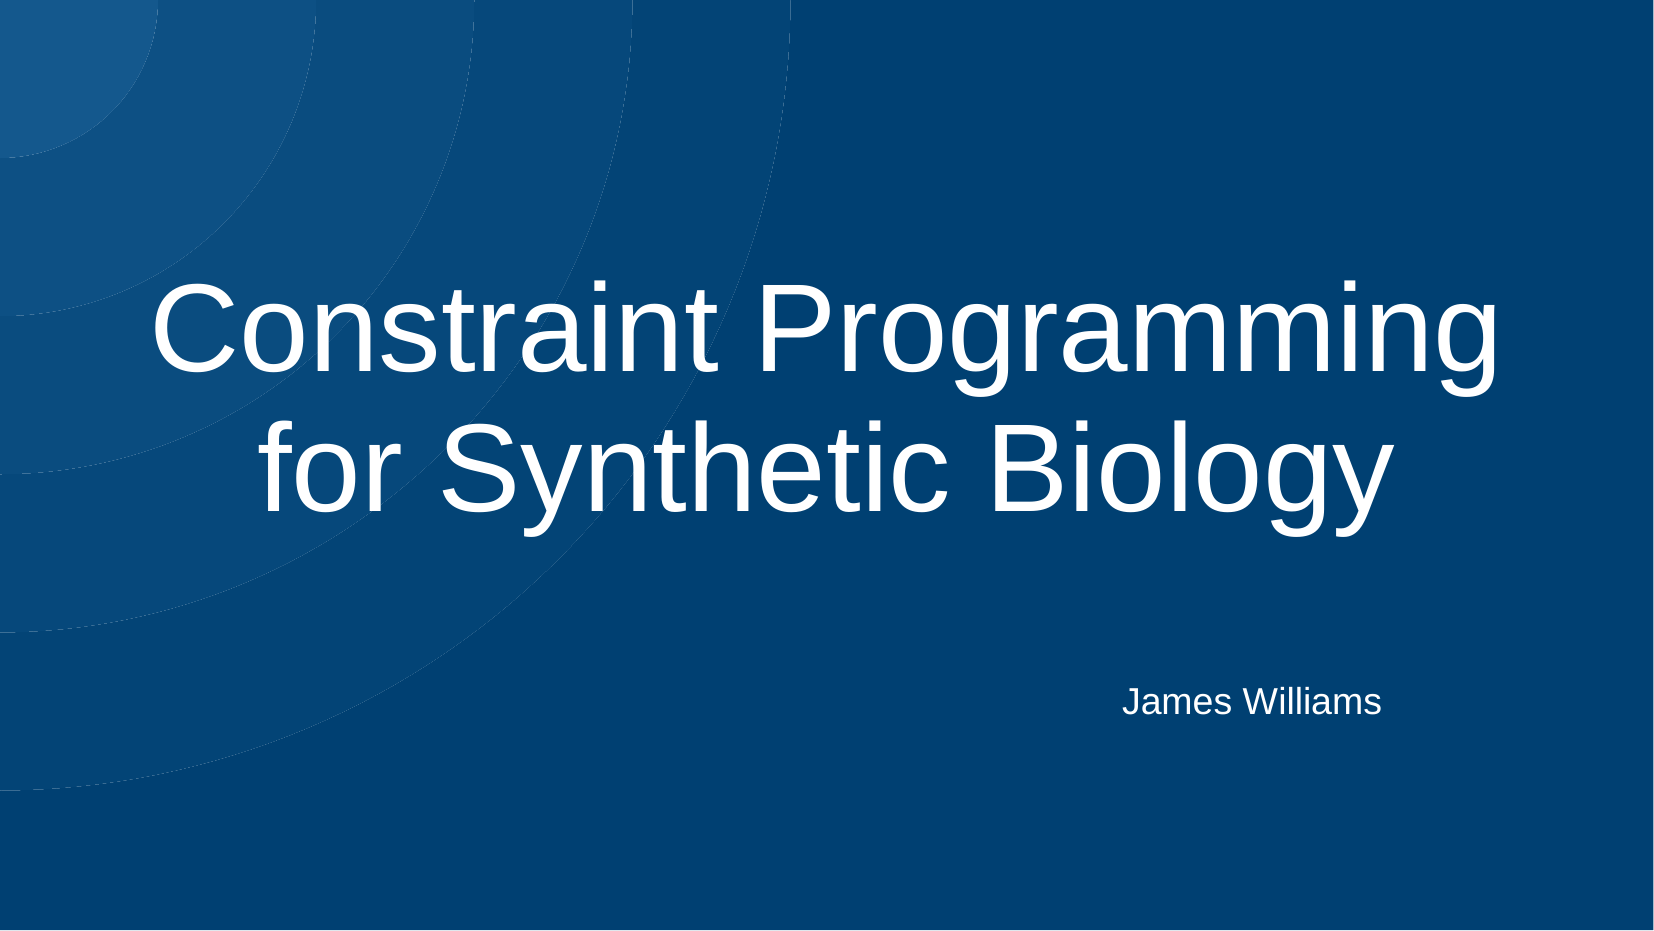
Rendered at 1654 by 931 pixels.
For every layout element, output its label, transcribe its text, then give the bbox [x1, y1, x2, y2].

text_box James Williams [1098, 673, 1406, 731]
title Constraint Programming for Synthetic Biology [141, 170, 1512, 626]
